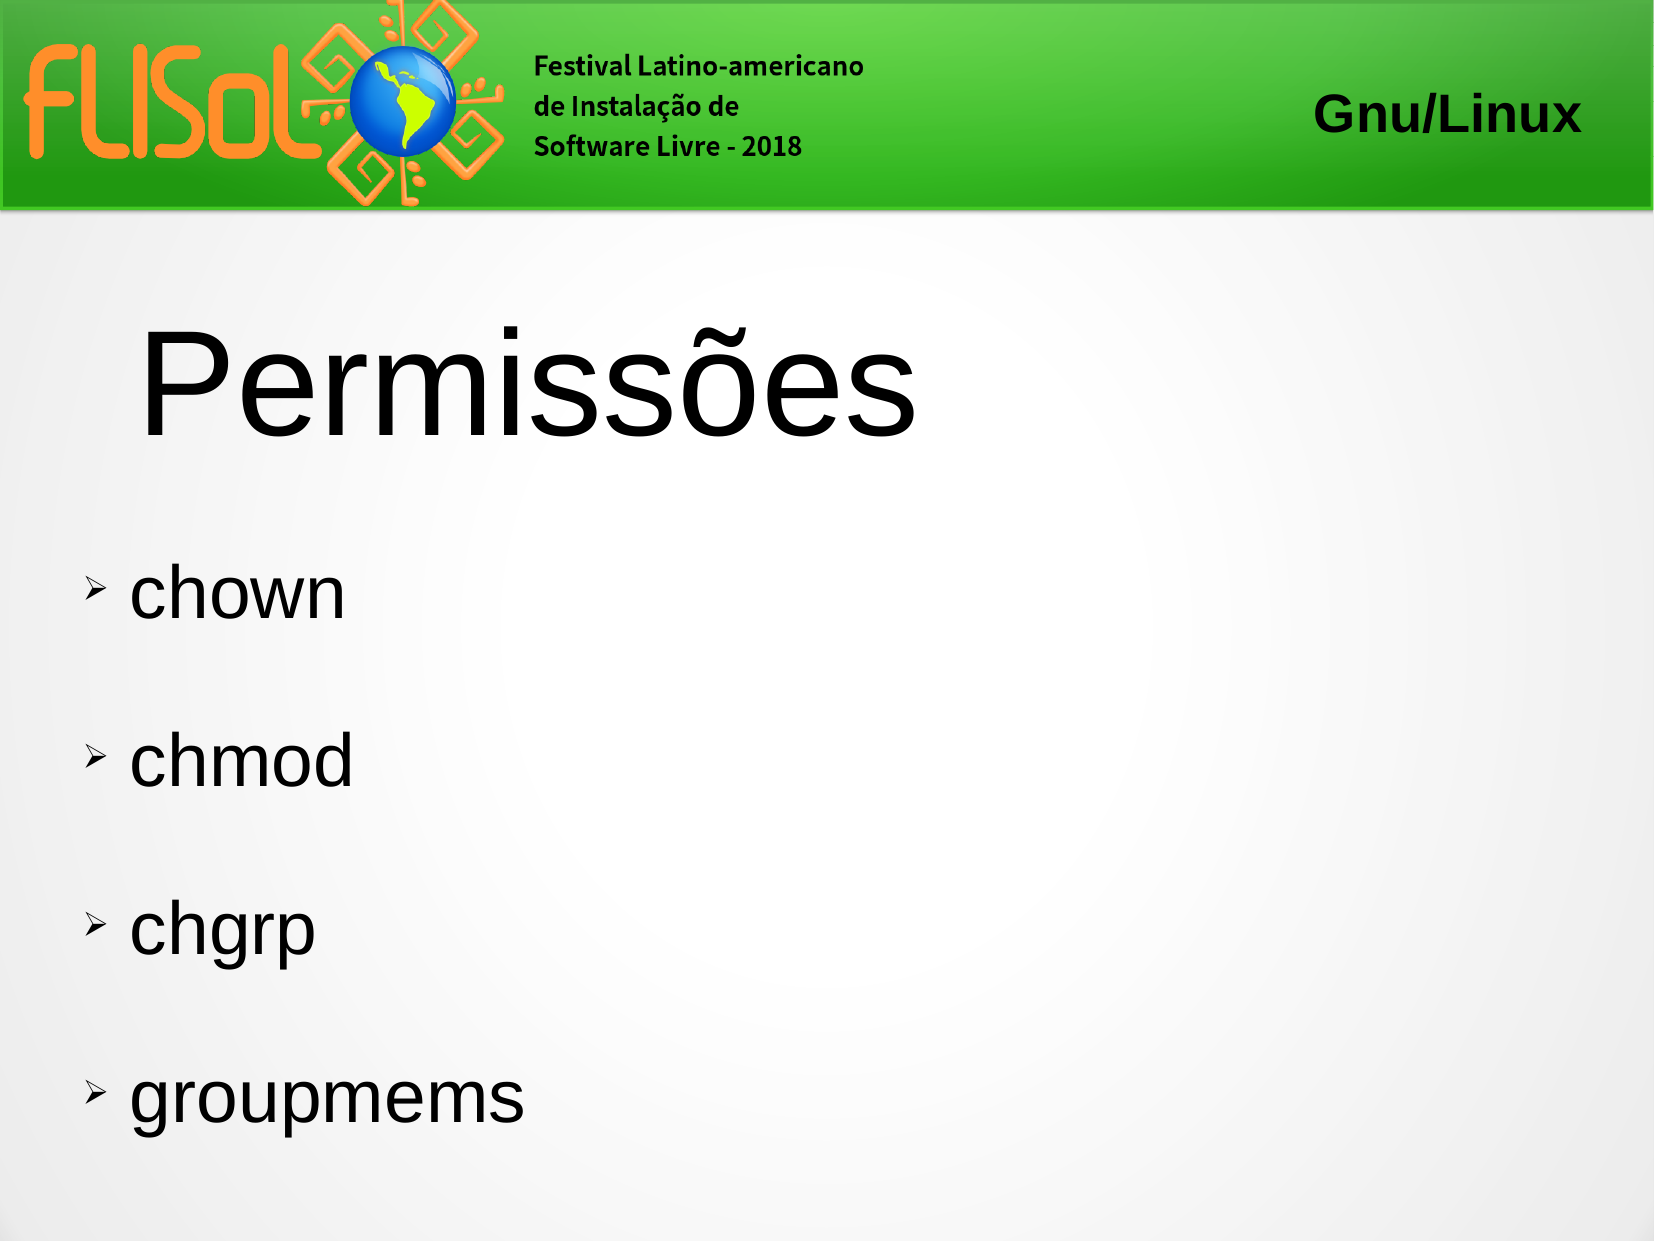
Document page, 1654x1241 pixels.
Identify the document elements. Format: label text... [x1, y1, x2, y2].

text_box Gnu/Linux [1204, 51, 1583, 178]
subtitle Permissões chown chmod chgrp groupmems [82, 299, 1630, 1182]
picture [23, 0, 863, 207]
